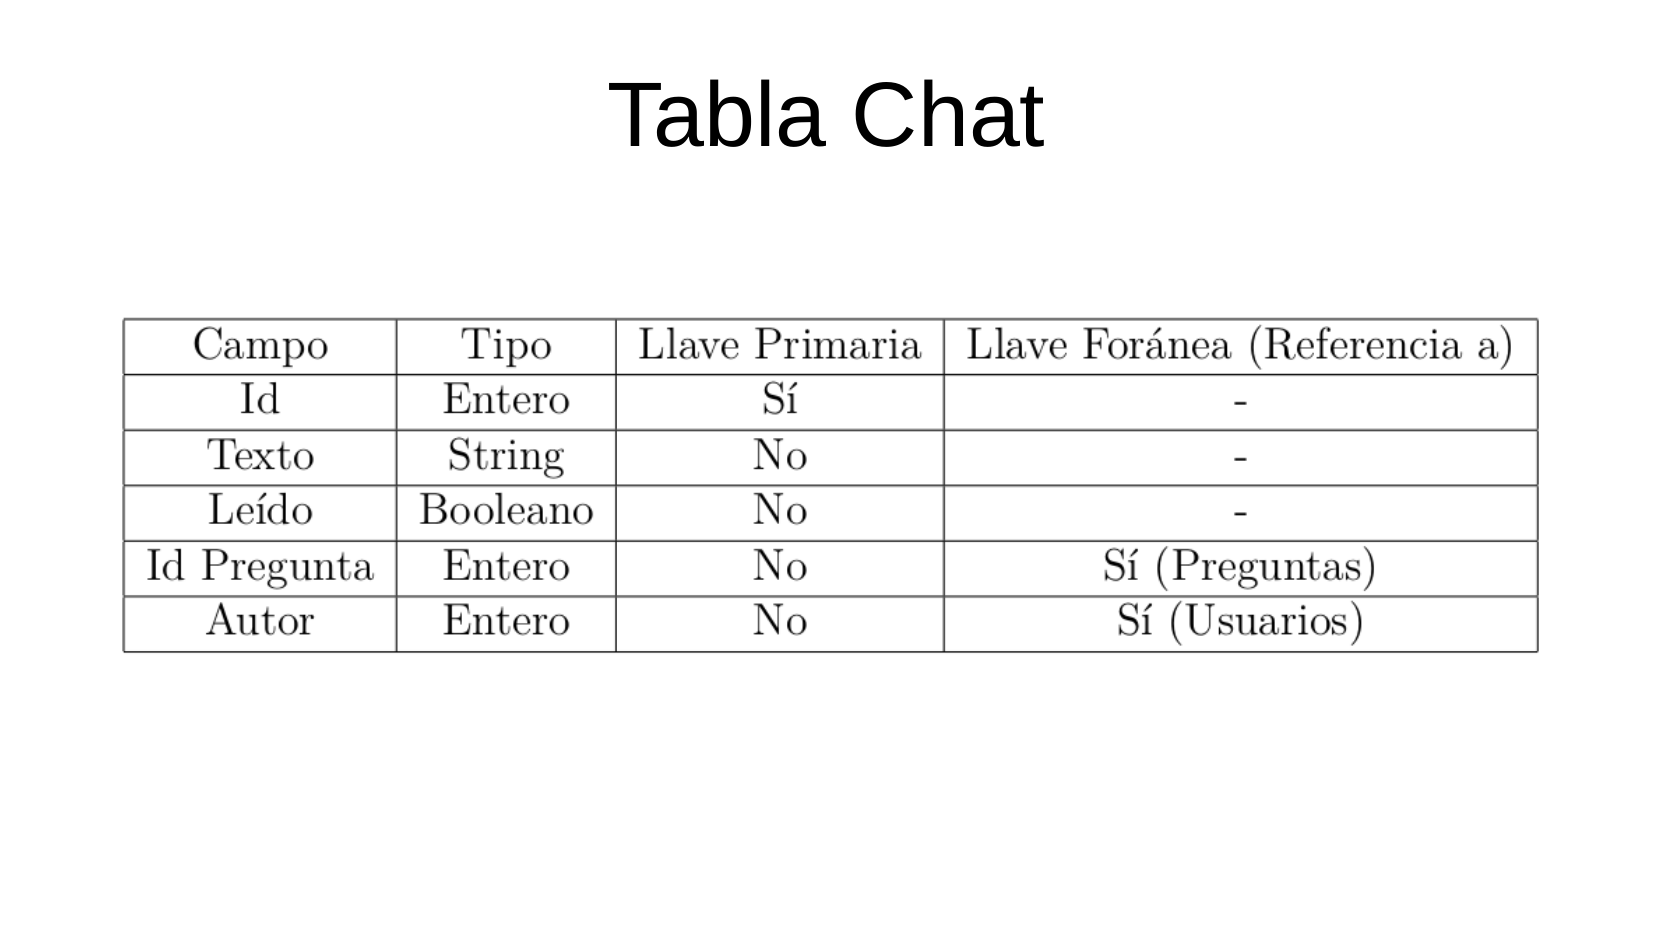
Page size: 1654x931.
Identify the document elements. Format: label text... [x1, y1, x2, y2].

picture [82, 290, 1571, 685]
title Tabla Chat [82, 37, 1571, 193]
